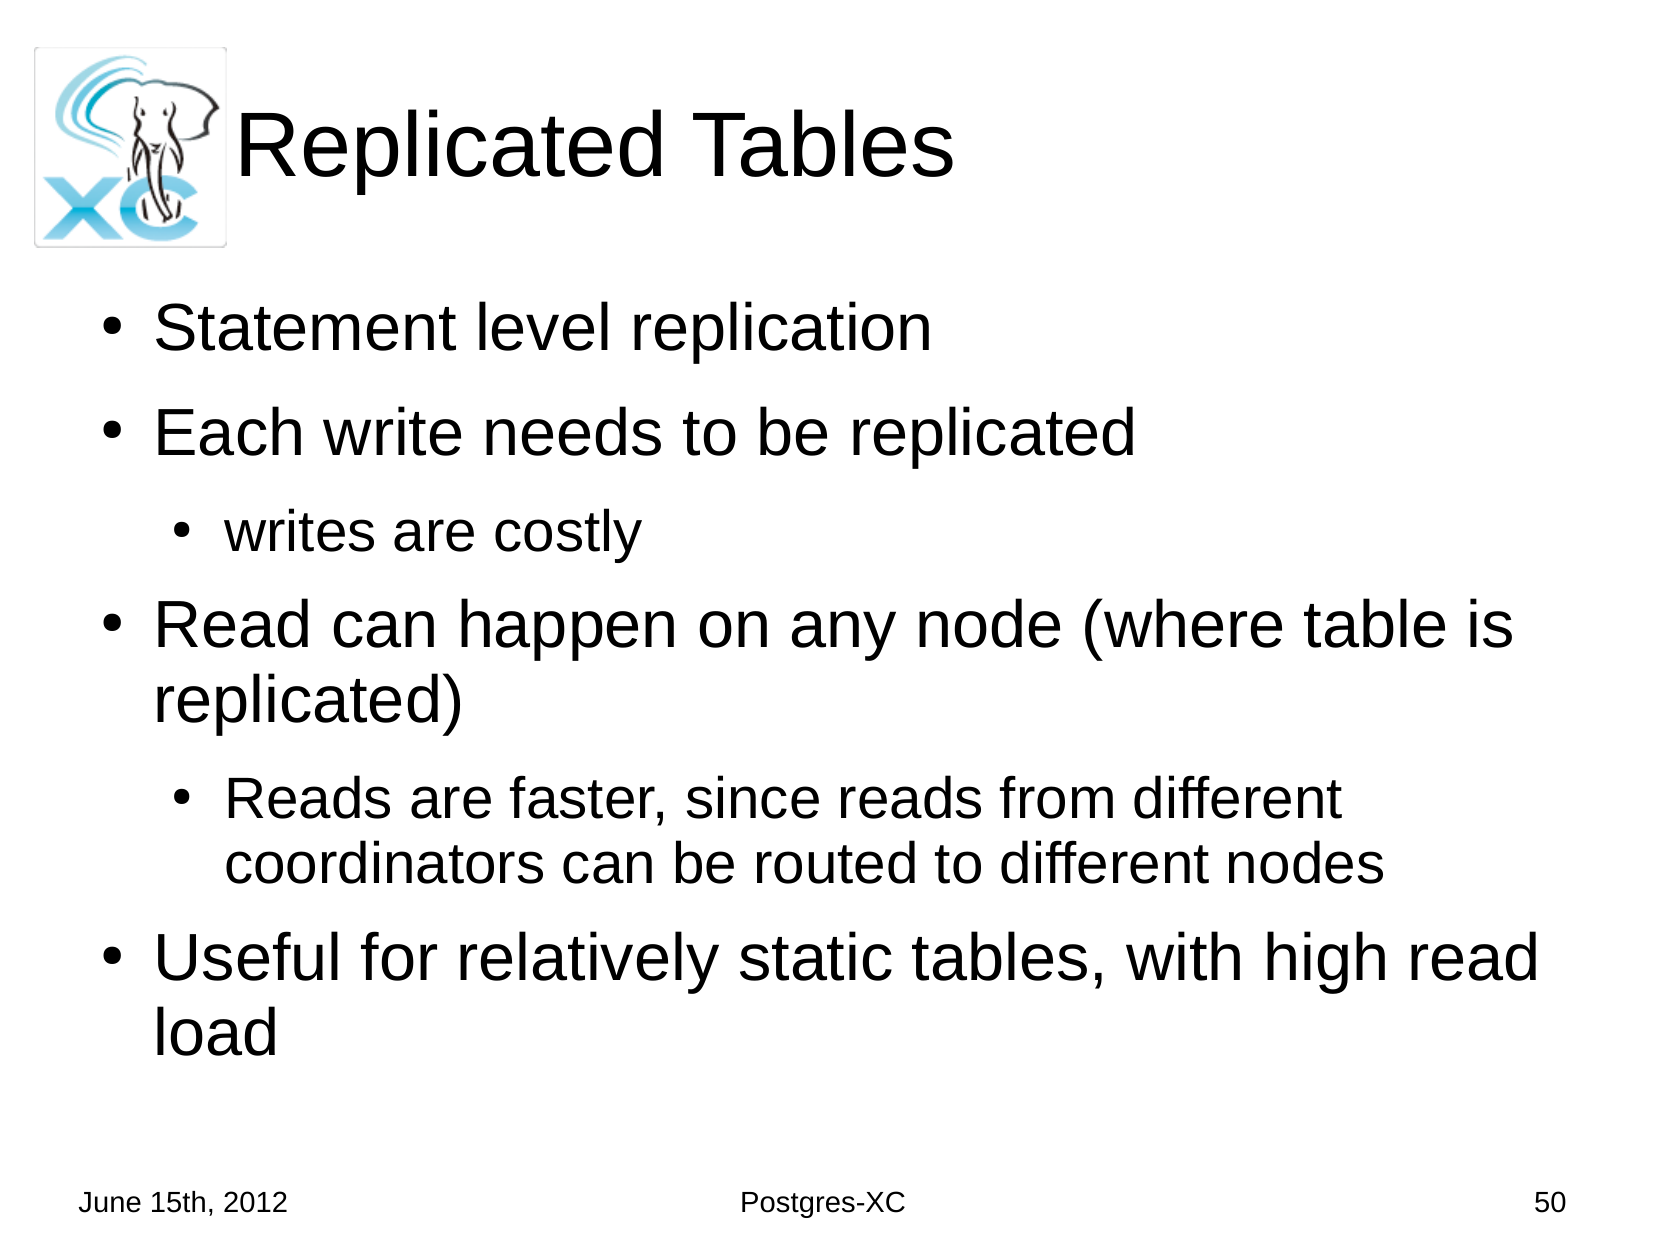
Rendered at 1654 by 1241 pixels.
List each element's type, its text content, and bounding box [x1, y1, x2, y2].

list Statement level replication Each write needs to be replicated writes are costly Read can happen on any node (where table is replicated) Reads are faster, since reads from different coordinators can be routed to different nodes Useful for relatively static tables, with high read load [82, 290, 1571, 1094]
title Replicated Tables [234, 40, 1599, 248]
picture [34, 47, 227, 248]
